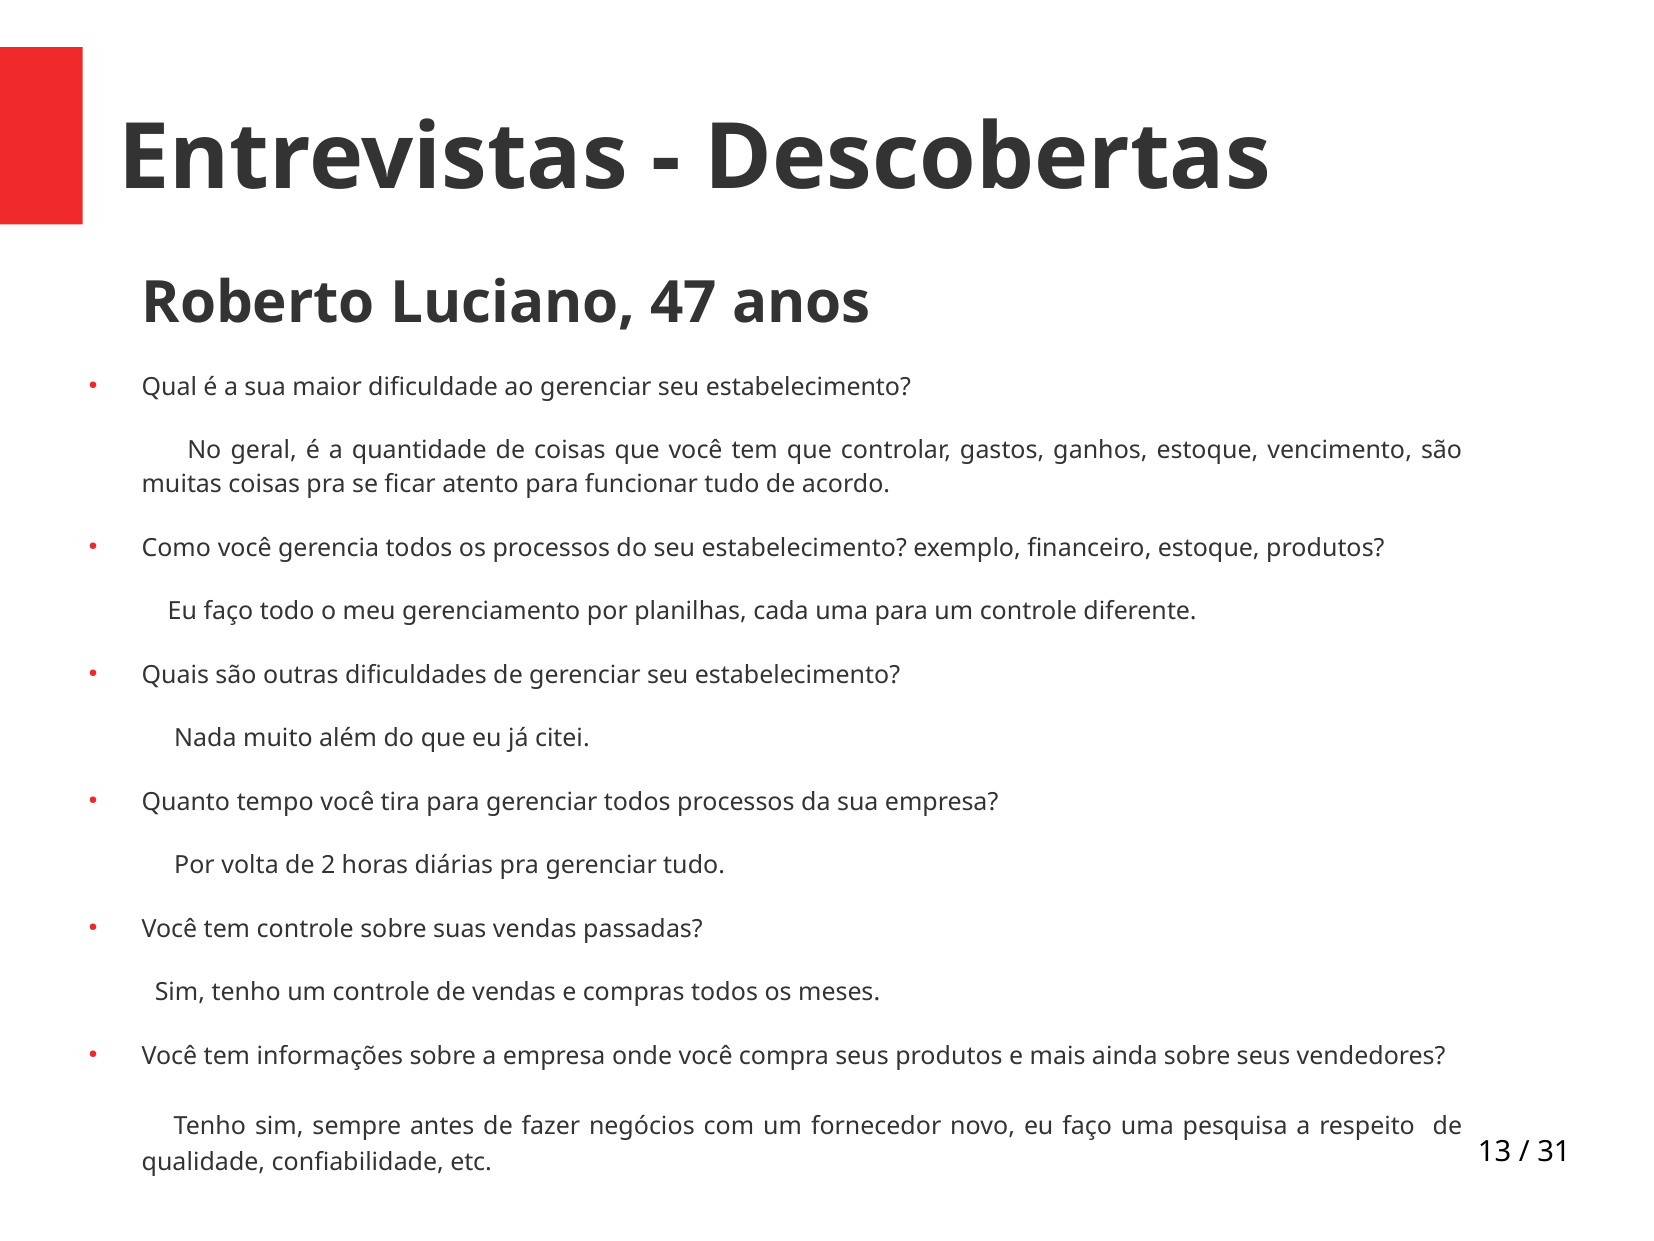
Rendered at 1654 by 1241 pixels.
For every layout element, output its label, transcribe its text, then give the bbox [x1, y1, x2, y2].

list Roberto Luciano, 47 anos Qual é a sua maior dificuldade ao gerenciar seu estabelecimento? No geral, é a quantidade de coisas que você tem que controlar, gastos, ganhos, estoque, vencimento, são muitas coisas pra se ficar atento para funcionar tudo de acordo. Como você gerencia todos os processos do seu estabelecimento? exemplo, financeiro, estoque, produtos? Eu faço todo o meu gerenciamento por planilhas, cada uma para um controle diferente. Quais são outras dificuldades de gerenciar seu estabelecimento? Nada muito além do que eu já citei. Quanto tempo você tira para gerenciar todos processos da sua empresa? Por volta de 2 horas diárias pra gerenciar tudo. Você tem controle sobre suas vendas passadas? Sim, tenho um controle de vendas e compras todos os meses. Você tem informações sobre a empresa onde você compra seus produtos e mais ainda sobre seus vendedores? Tenho sim, sempre antes de fazer negócios com um fornecedor novo, eu faço uma pesquisa a respeito de qualidade, confiabilidade, etc. [70, 259, 1465, 1063]
title Entrevistas - Descobertas [118, 49, 1571, 257]
